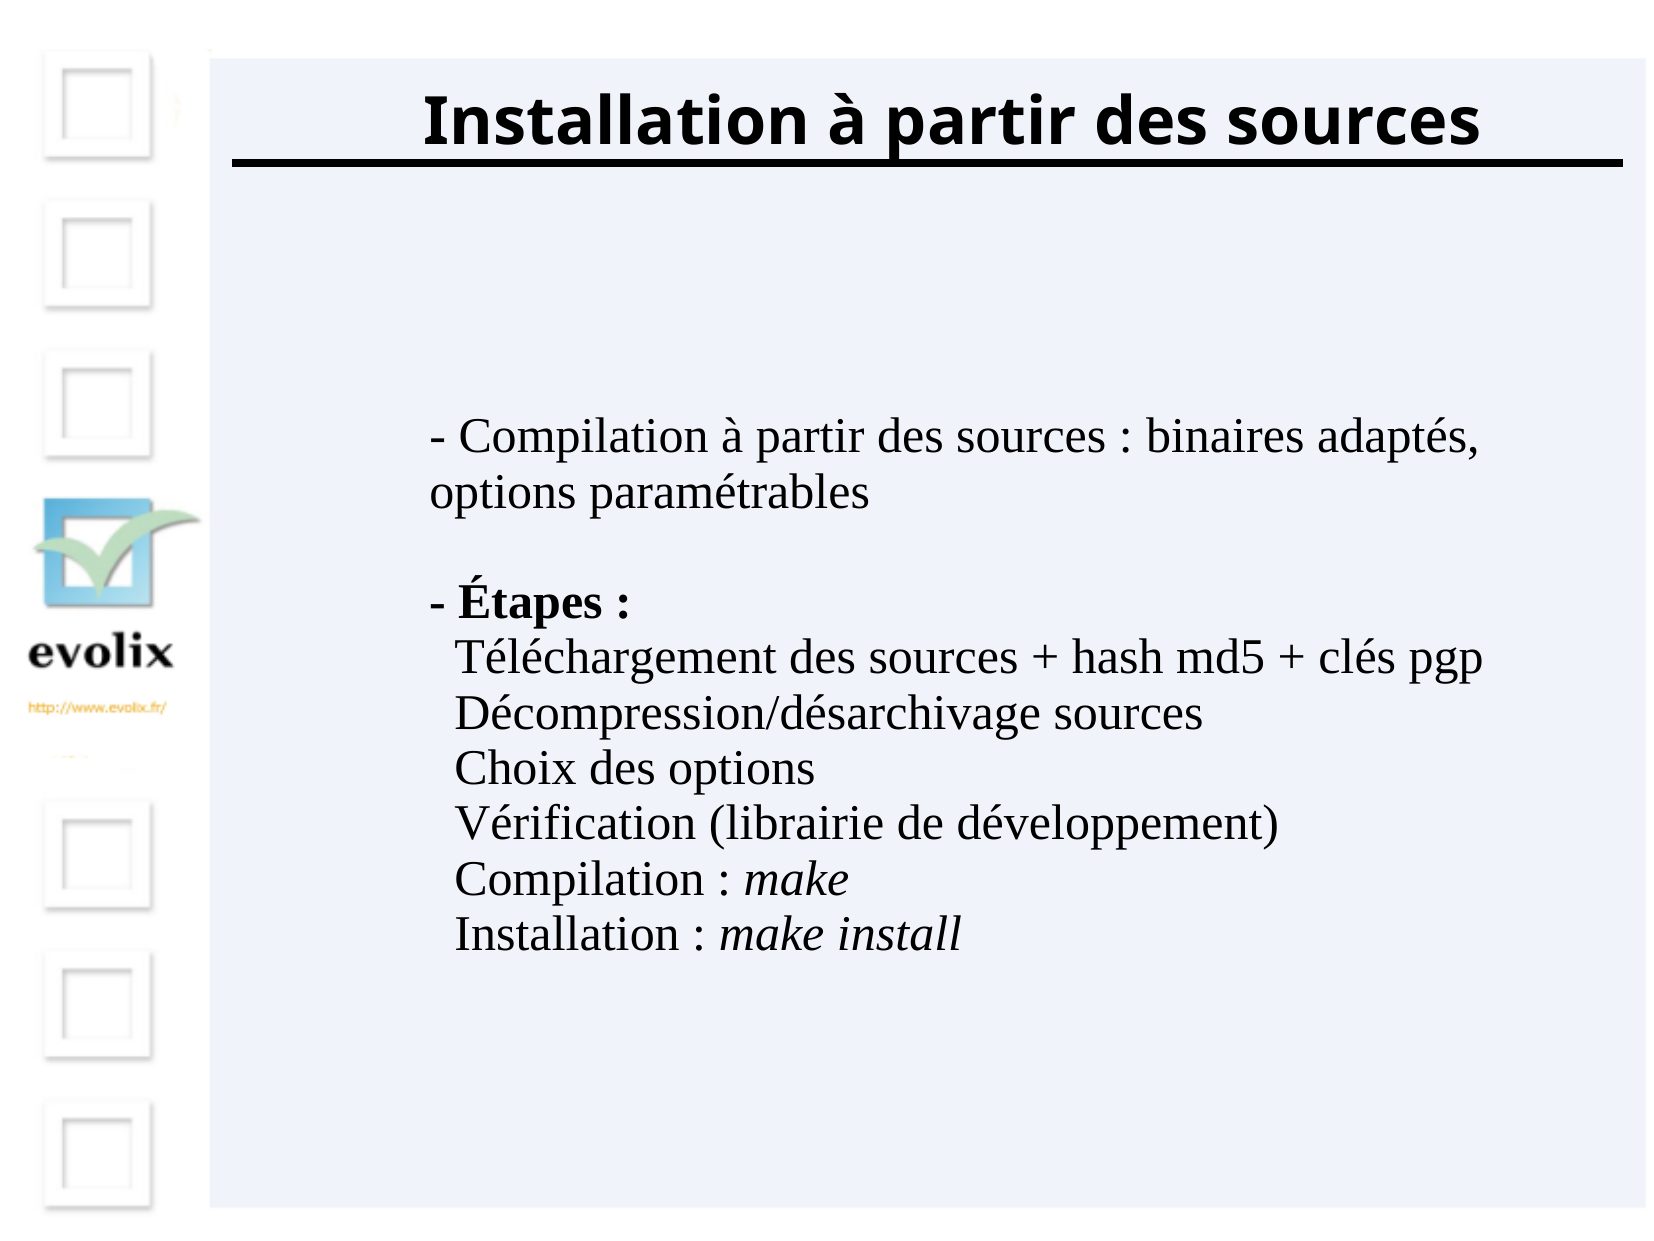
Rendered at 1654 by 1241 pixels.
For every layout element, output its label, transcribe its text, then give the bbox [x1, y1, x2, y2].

title Installation à partir des sources [276, 15, 1629, 224]
picture [0, 49, 1654, 1218]
subtitle - Compilation à partir des sources : binaires adaptés, options paramétrables - Étapes : Téléchargement des sources + hash md5 + clés pgp Décompression/désarchivage sources Choix des options Vérification (librairie de développement) Compilation : make Installation : make install [354, 273, 1532, 1241]
